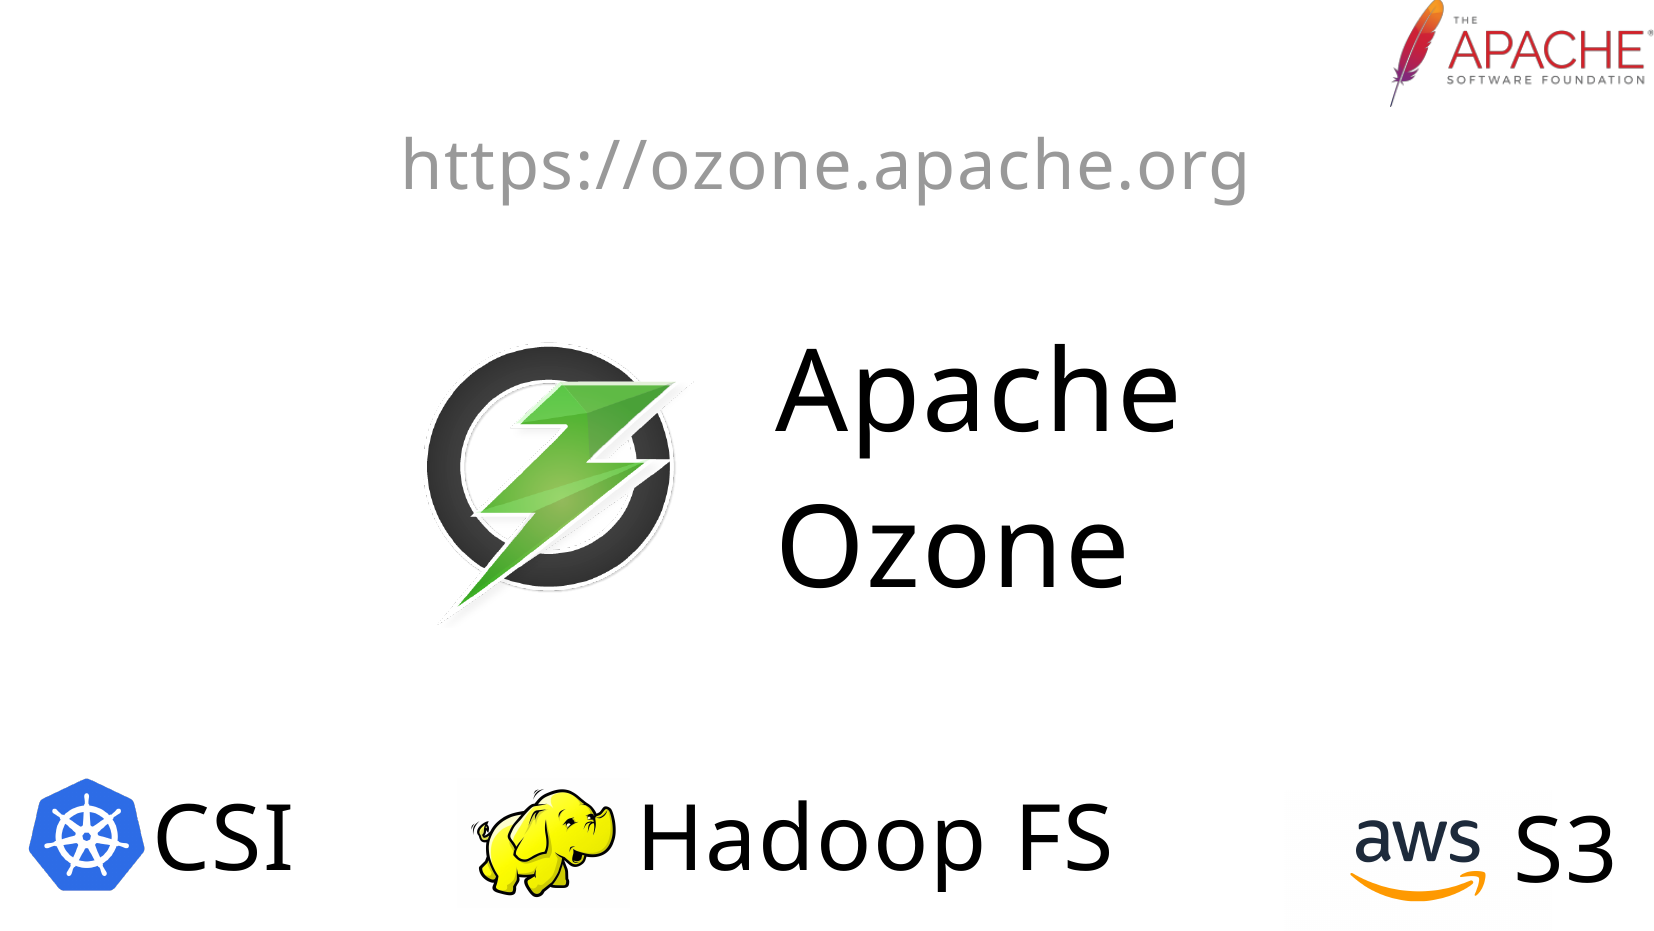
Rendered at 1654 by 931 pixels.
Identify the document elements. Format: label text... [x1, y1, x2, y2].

title Hadoop FS [636, 779, 1273, 891]
title S3 [1513, 790, 1654, 903]
picture [1390, 0, 1654, 107]
picture [1284, 790, 1552, 931]
title CSI [152, 779, 331, 891]
picture [457, 778, 630, 908]
title https://ozone.apache.org [0, 116, 1654, 210]
picture [25, 773, 148, 896]
title Apache Ozone [775, 325, 1438, 605]
picture [419, 337, 697, 628]
